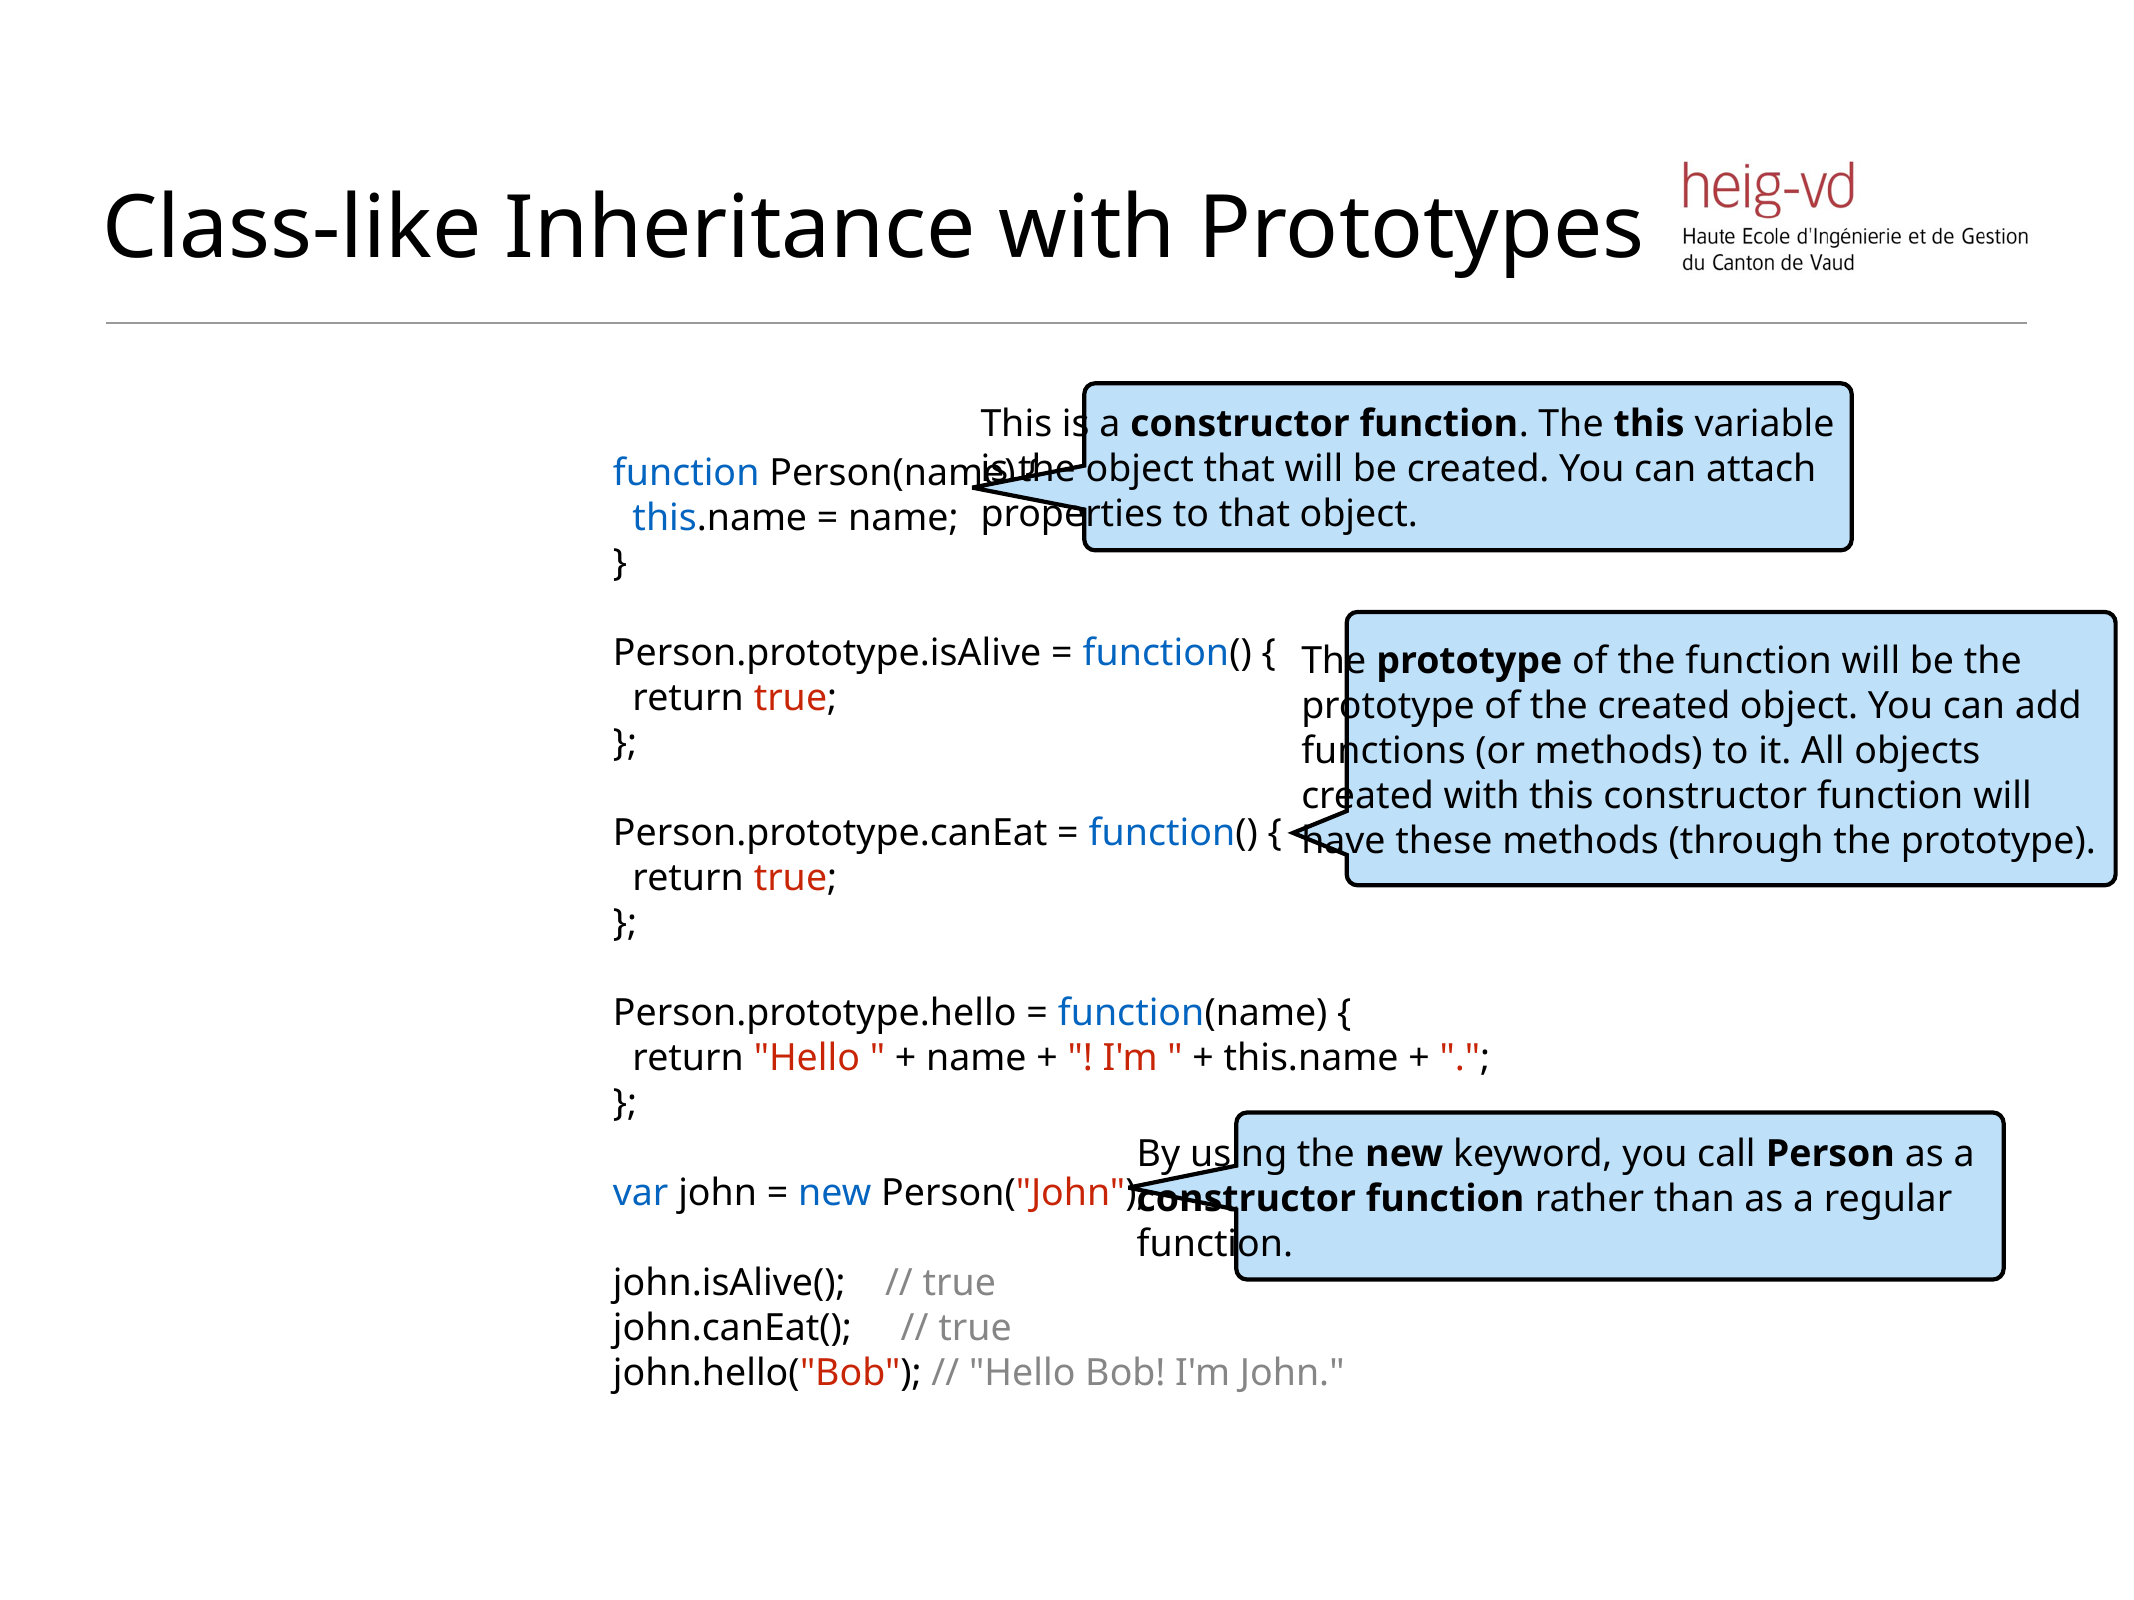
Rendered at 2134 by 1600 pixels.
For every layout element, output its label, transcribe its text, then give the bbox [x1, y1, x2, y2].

text_box This is a constructor function. The this variable is the object that will be created. You can attach properties to that object. [972, 383, 1852, 551]
text_box function Person(name) { this.name = name; } Person.prototype.isAlive = function() { return true; }; Person.prototype.canEat = function() { return true; }; Person.prototype.hello = function(name) { return "Hello " + name + "! I'm " + this.name + "."; }; var john = new Person("John"); john.isAlive(); // true john.canEat(); // true john.hello("Bob"); // "Hello Bob! I'm John." [604, 439, 1499, 1402]
title Class-like Inheritance with Prototypes [93, 54, 2040, 284]
text_box The prototype of the function will be the prototype of the created object. You can add functions (or methods) to it. All objects created with this constructor function will have these methods (through the prototype). [1307, 611, 2116, 886]
text_box By using the new keyword, you call Person as a constructor function rather than as a regular function. [1128, 1112, 2004, 1280]
